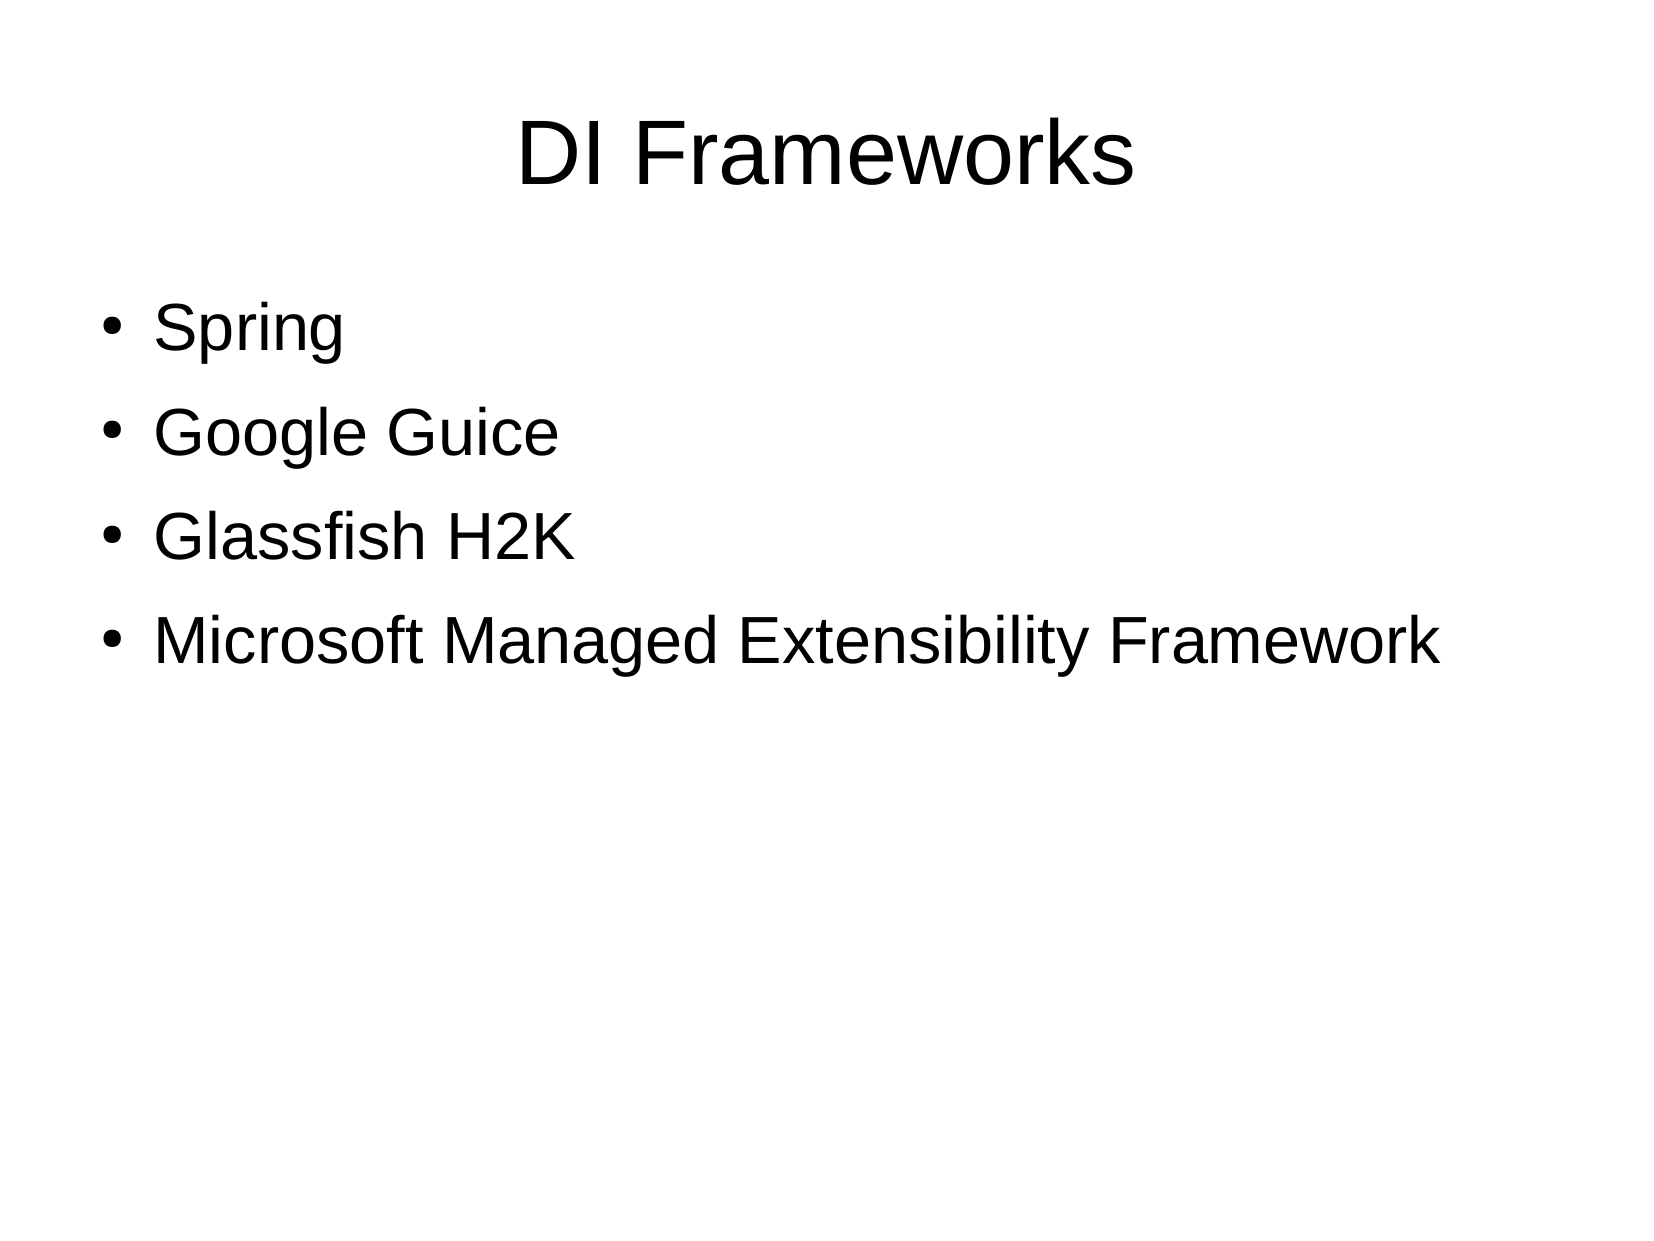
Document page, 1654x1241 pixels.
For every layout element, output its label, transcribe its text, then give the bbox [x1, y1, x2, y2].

title DI Frameworks [82, 49, 1571, 257]
list Spring Google Guice Glassfish H2K Microsoft Managed Extensibility Framework [82, 290, 1538, 1010]
